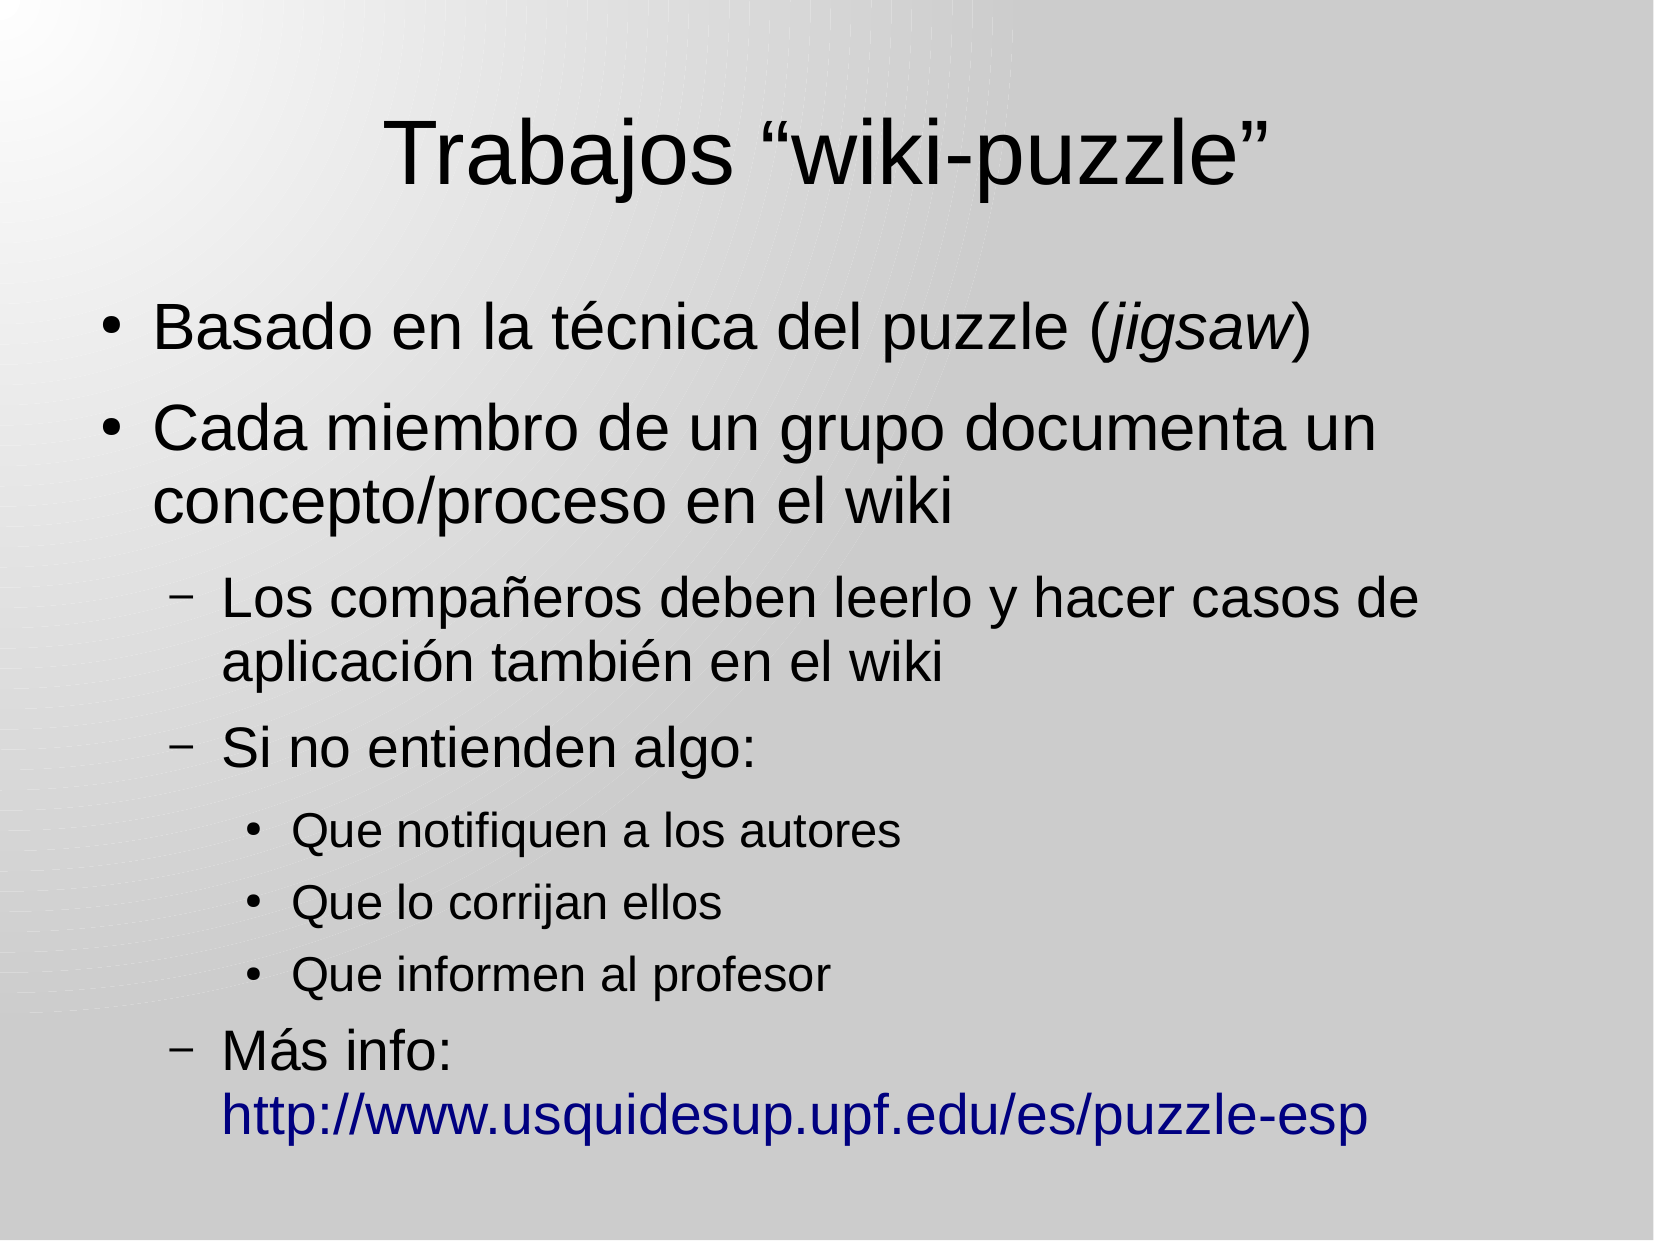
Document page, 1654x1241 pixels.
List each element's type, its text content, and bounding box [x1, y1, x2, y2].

title Trabajos “wiki-puzzle” [82, 49, 1571, 257]
list Basado en la técnica del puzzle (jigsaw) Cada miembro de un grupo documenta un concepto/proceso en el wiki Los compañeros deben leerlo y hacer casos de aplicación también en el wiki Si no entienden algo: Que notifiquen a los autores Que lo corrijan ellos Que informen al profesor Más info: http://www.usquidesup.upf.edu/es/puzzle-esp [82, 290, 1538, 1158]
